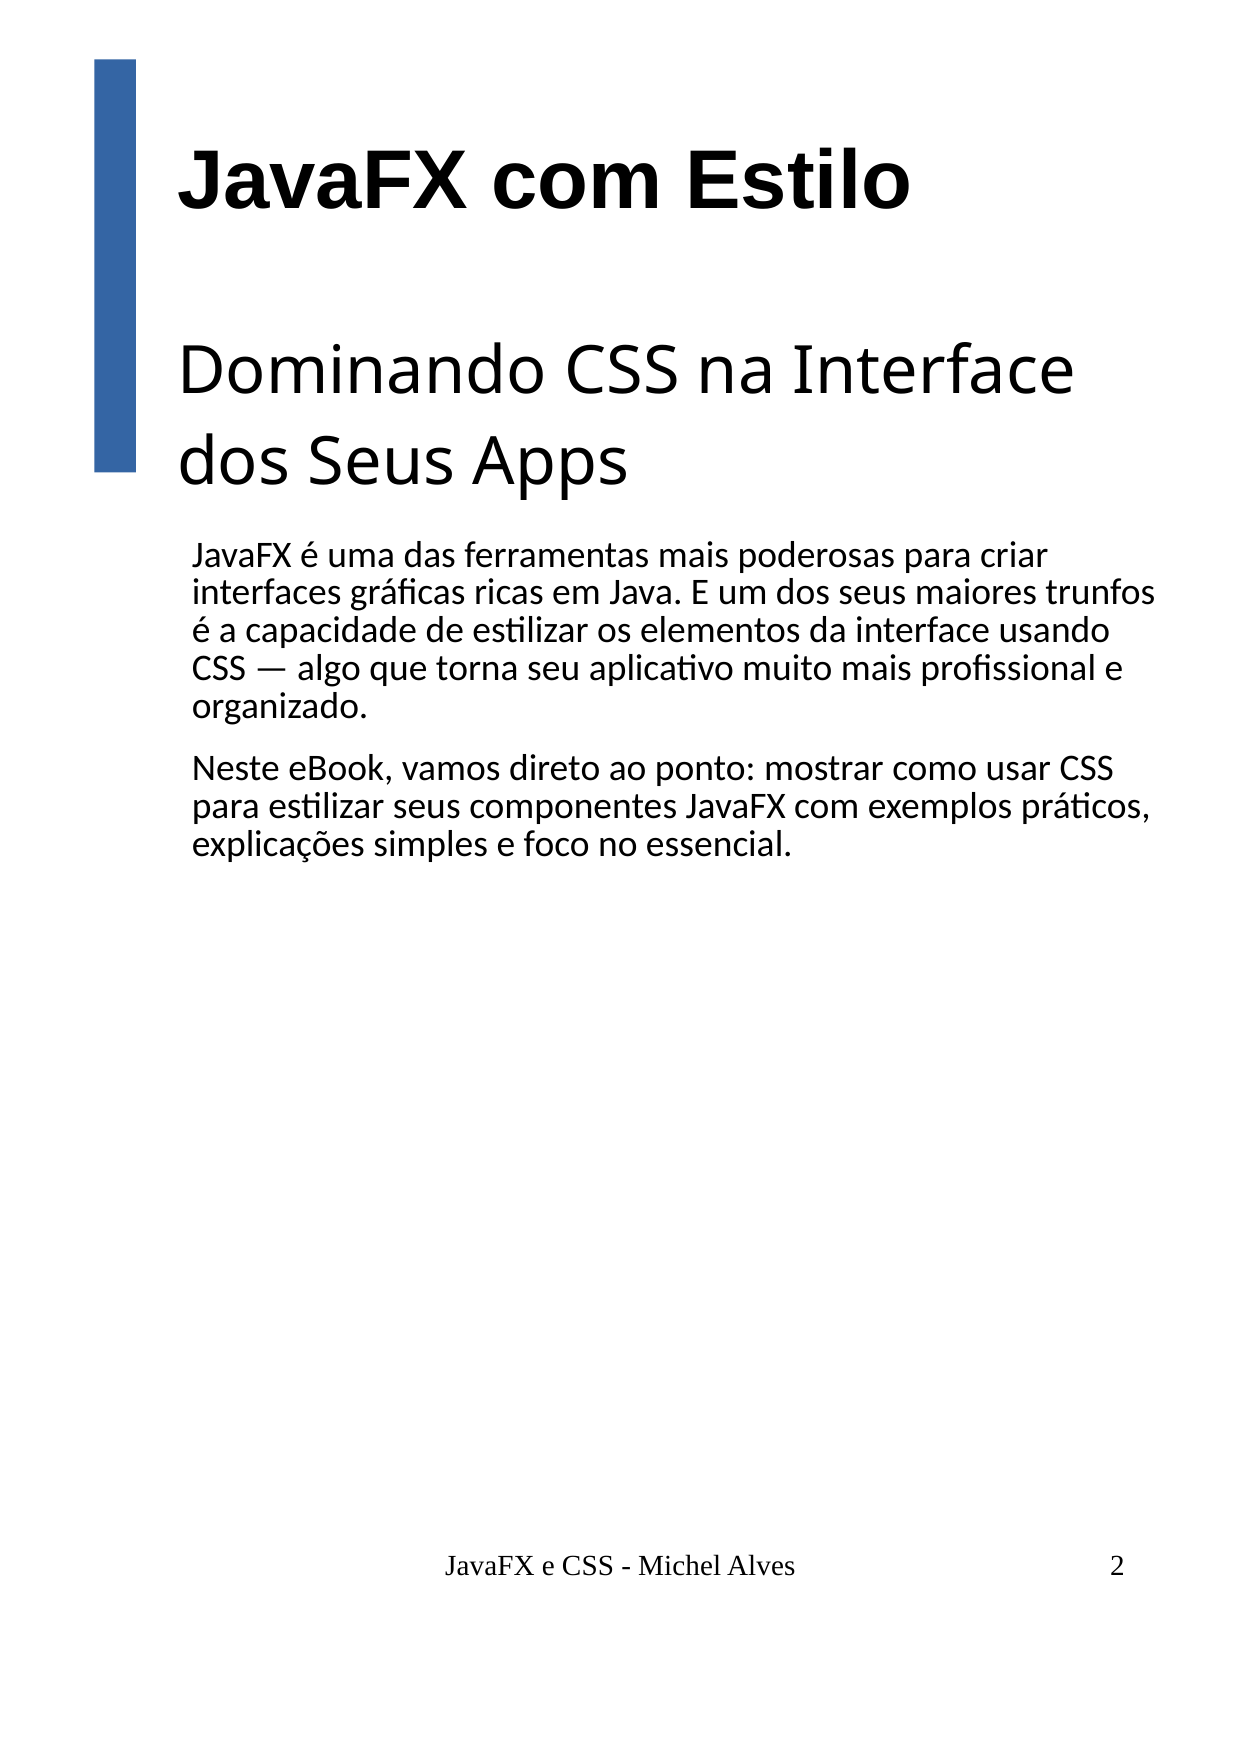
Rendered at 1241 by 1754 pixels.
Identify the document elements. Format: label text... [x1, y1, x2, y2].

text_box JavaFX é uma das ferramentas mais poderosas para criar interfaces gráficas ricas em Java. E um dos seus maiores trunfos é a capacidade de estilizar os elementos da interface usando CSS — algo que torna seu aplicativo muito mais profissional e organizado. Neste eBook, vamos direto ao ponto: mostrar como usar CSS para estilizar seus componentes JavaFX com exemplos práticos, explicações simples e foco no essencial. [177, 531, 1182, 1695]
title Dominando CSS na Interface dos Seus Apps [177, 295, 1182, 531]
text_box [94, 59, 136, 473]
title JavaFX com Estilo [177, 65, 1182, 295]
